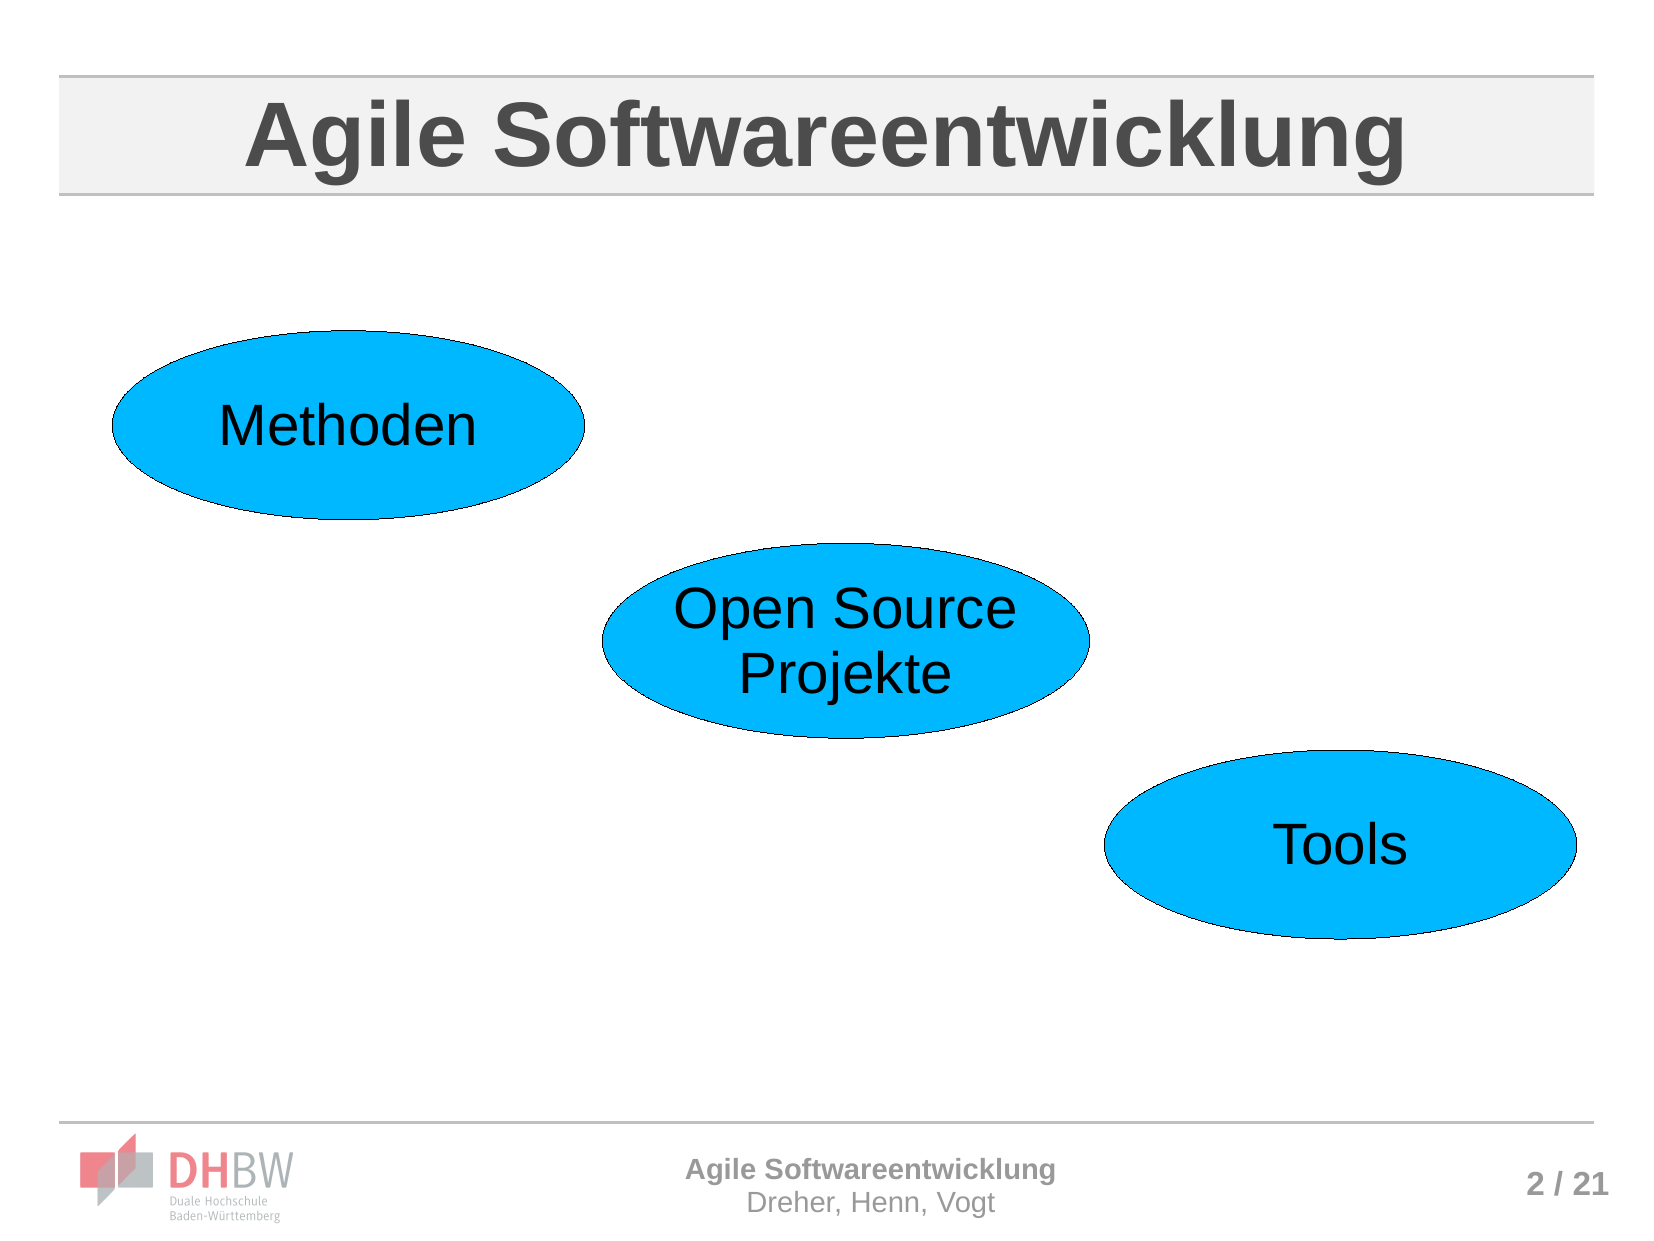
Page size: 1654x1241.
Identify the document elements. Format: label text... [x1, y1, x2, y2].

title Agile Softwareentwicklung [82, 31, 1571, 239]
text_box Tools [1104, 750, 1577, 940]
picture [78, 1133, 296, 1225]
text_box Methoden [112, 330, 585, 520]
text_box Open Source Projekte [602, 543, 1090, 739]
